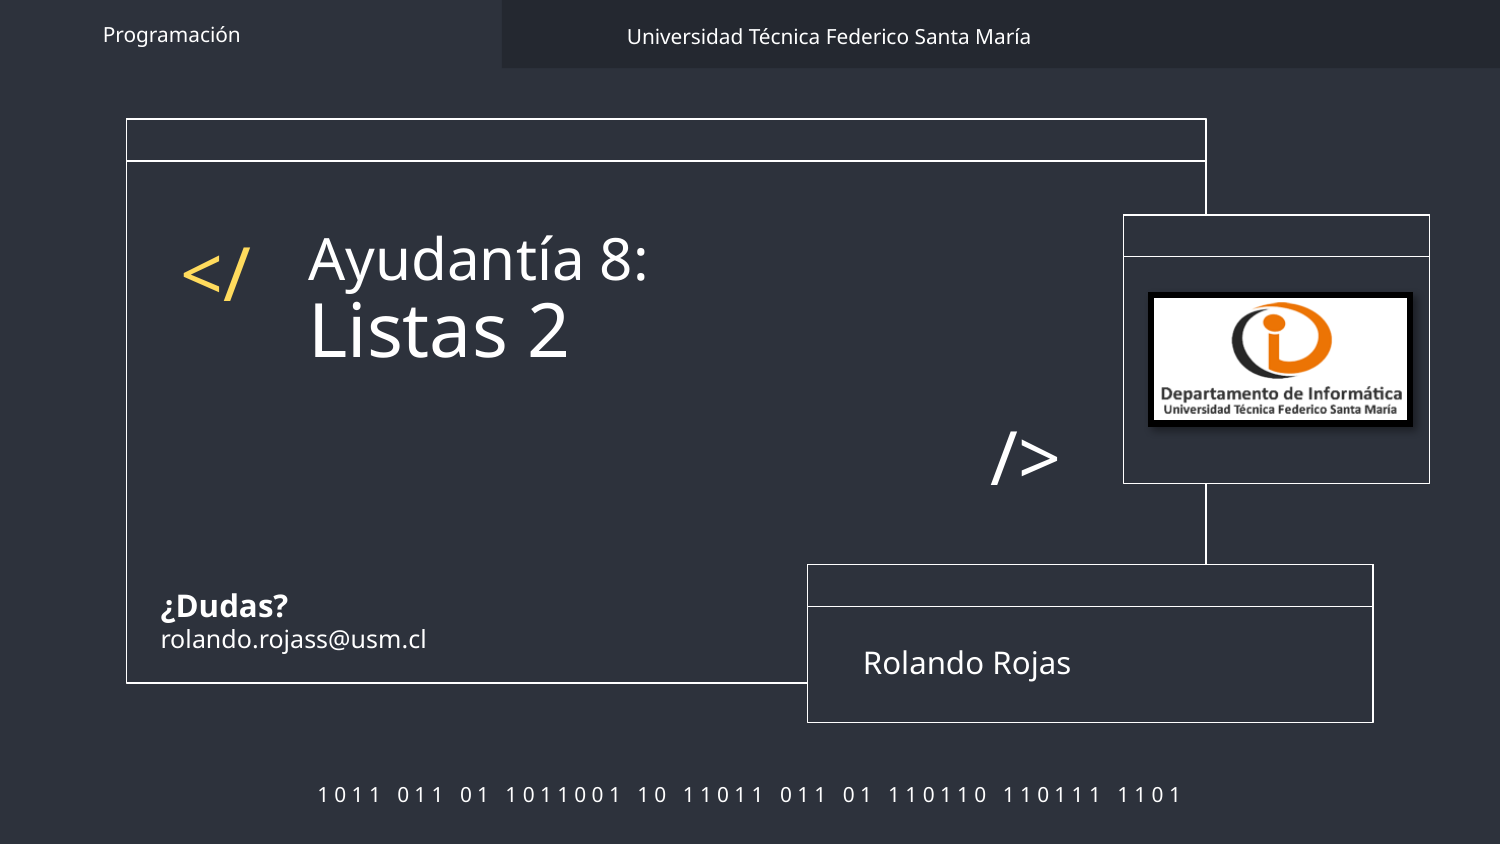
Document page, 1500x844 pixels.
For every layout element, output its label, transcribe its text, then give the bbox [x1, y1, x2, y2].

text_box </ [165, 227, 281, 327]
picture [1154, 297, 1408, 421]
text_box Programación [87, 19, 416, 49]
title Ayudantía 8: Listas 2 [293, 214, 974, 491]
subtitle Rolando Rojas [847, 618, 1348, 706]
text_box Universidad Técnica Federico Santa María [611, 19, 1430, 54]
text_box /> [975, 411, 1091, 512]
text_box ¿Dudas? rolando.rojass@usm.cl [145, 571, 687, 671]
text_box [126, 119, 1430, 723]
